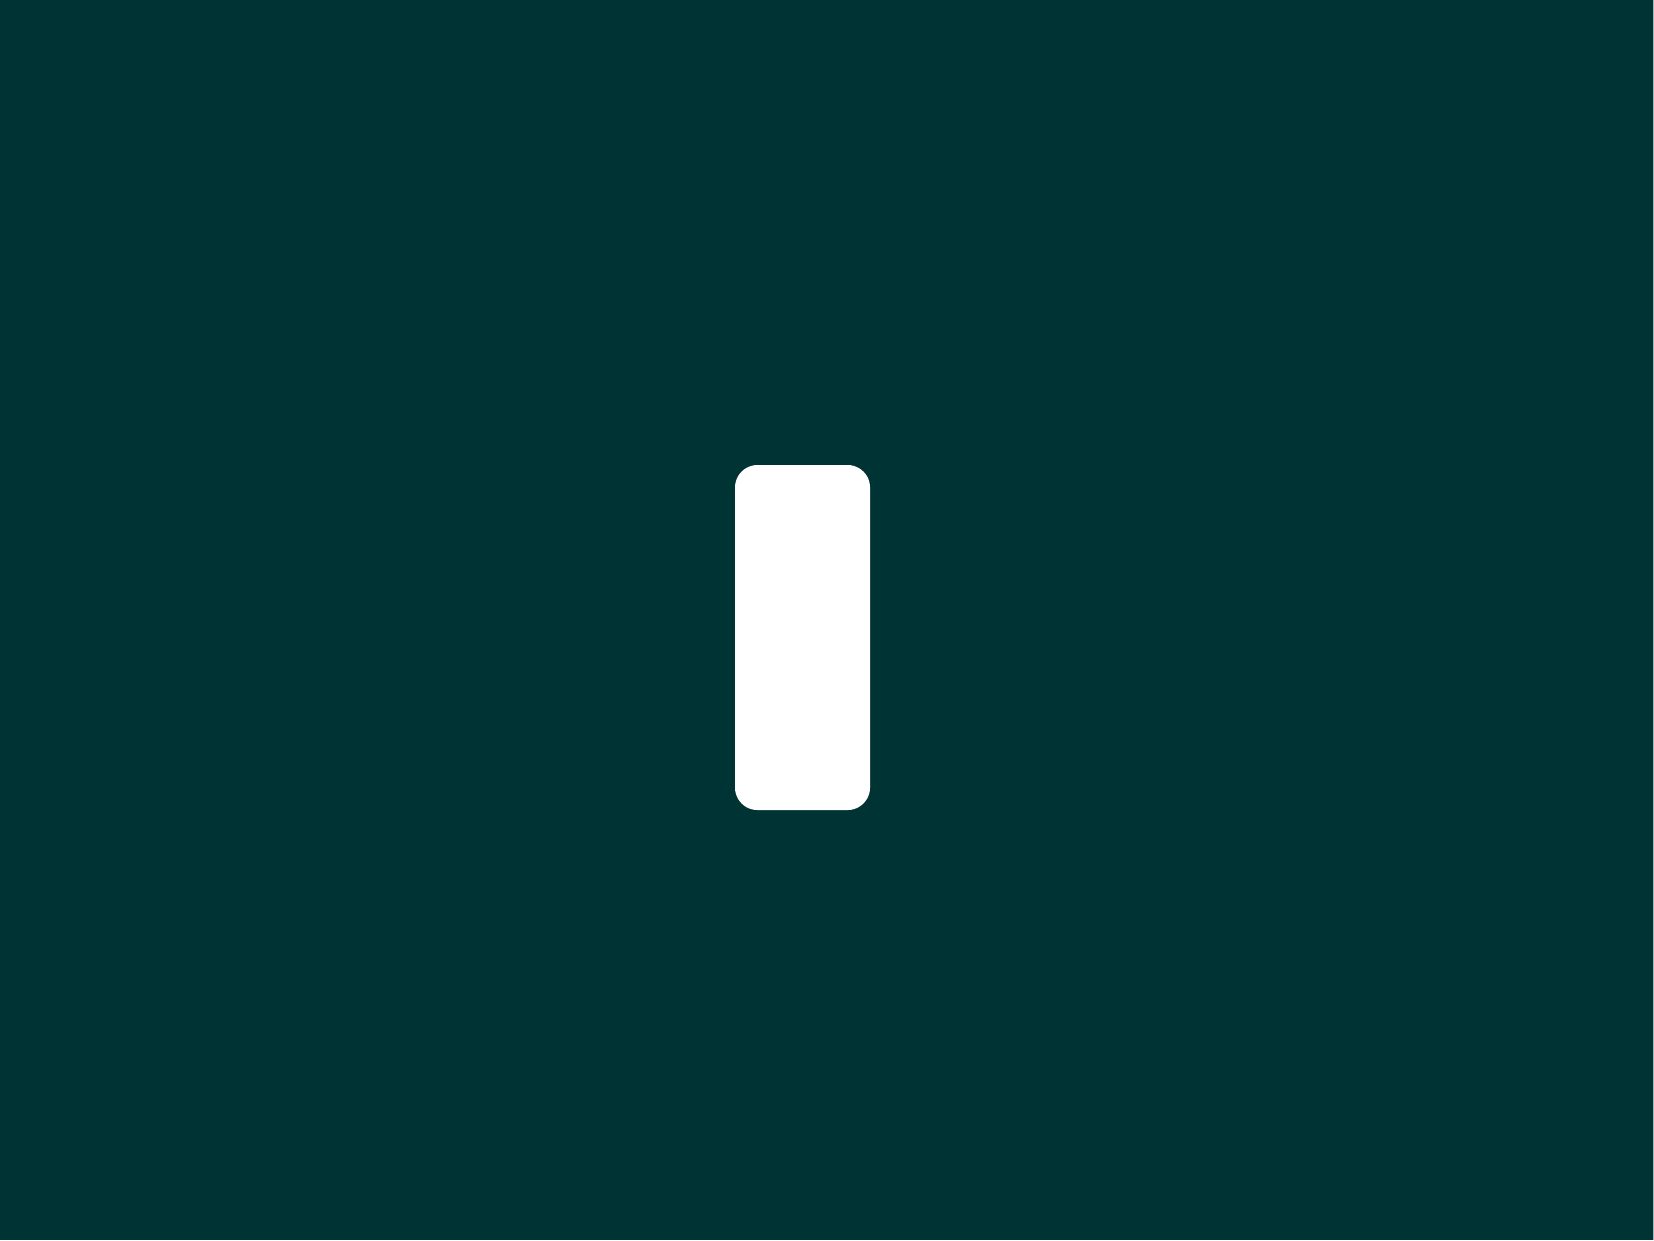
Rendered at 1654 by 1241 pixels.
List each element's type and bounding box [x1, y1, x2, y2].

text_box [735, 465, 871, 811]
